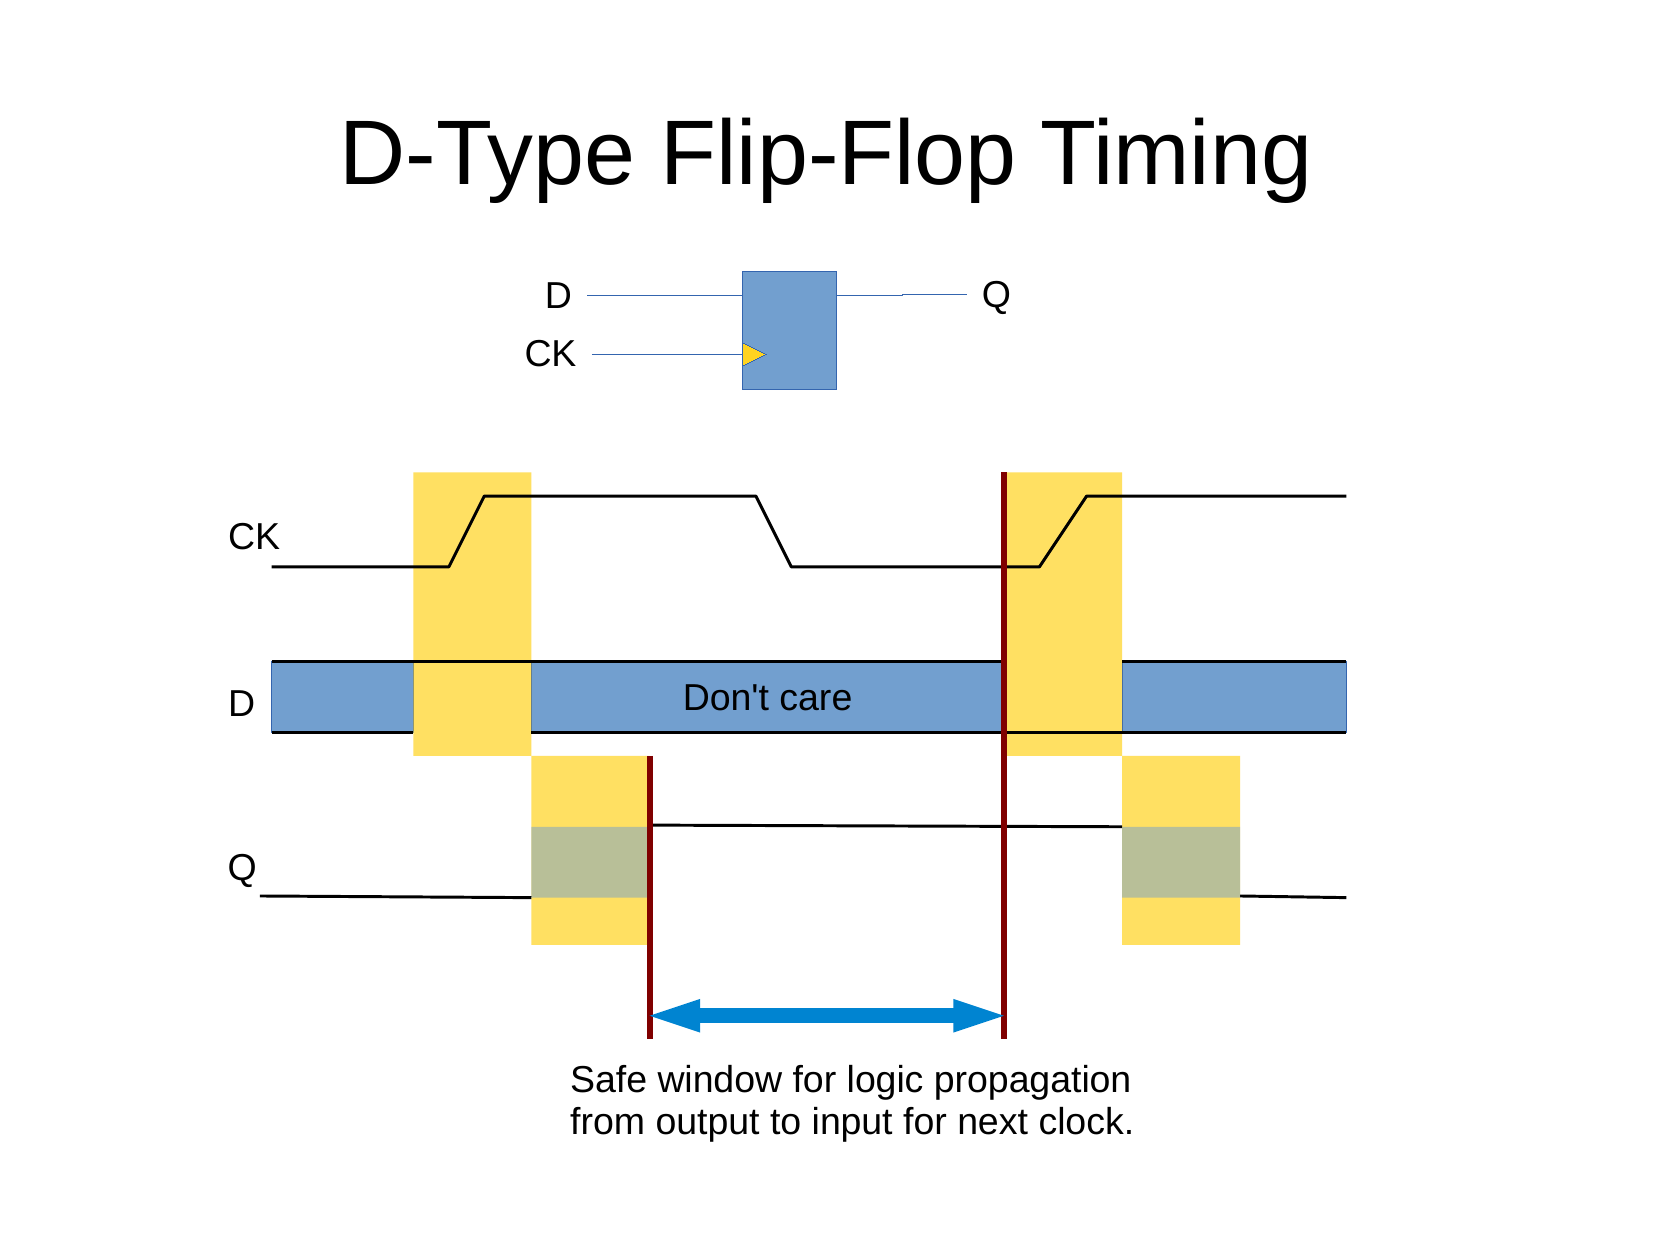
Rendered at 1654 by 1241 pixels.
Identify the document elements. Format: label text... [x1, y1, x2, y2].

text_box CK [509, 325, 592, 383]
text_box [413, 498, 532, 660]
text_box [1007, 734, 1241, 945]
text_box [742, 271, 837, 390]
text_box [271, 661, 650, 945]
text_box Q [212, 838, 273, 896]
text_box D [529, 266, 588, 325]
title D-Type Flip-Flop Timing [82, 49, 1571, 257]
text_box Don't care [532, 663, 1001, 731]
text_box D [213, 674, 271, 733]
text_box [1007, 472, 1123, 565]
text_box CK [213, 507, 296, 566]
text_box [1007, 498, 1347, 733]
text_box Safe window for logic propagation from output to input for next clock. [555, 1051, 1182, 1151]
text_box [413, 472, 532, 565]
text_box Q [966, 265, 1027, 324]
